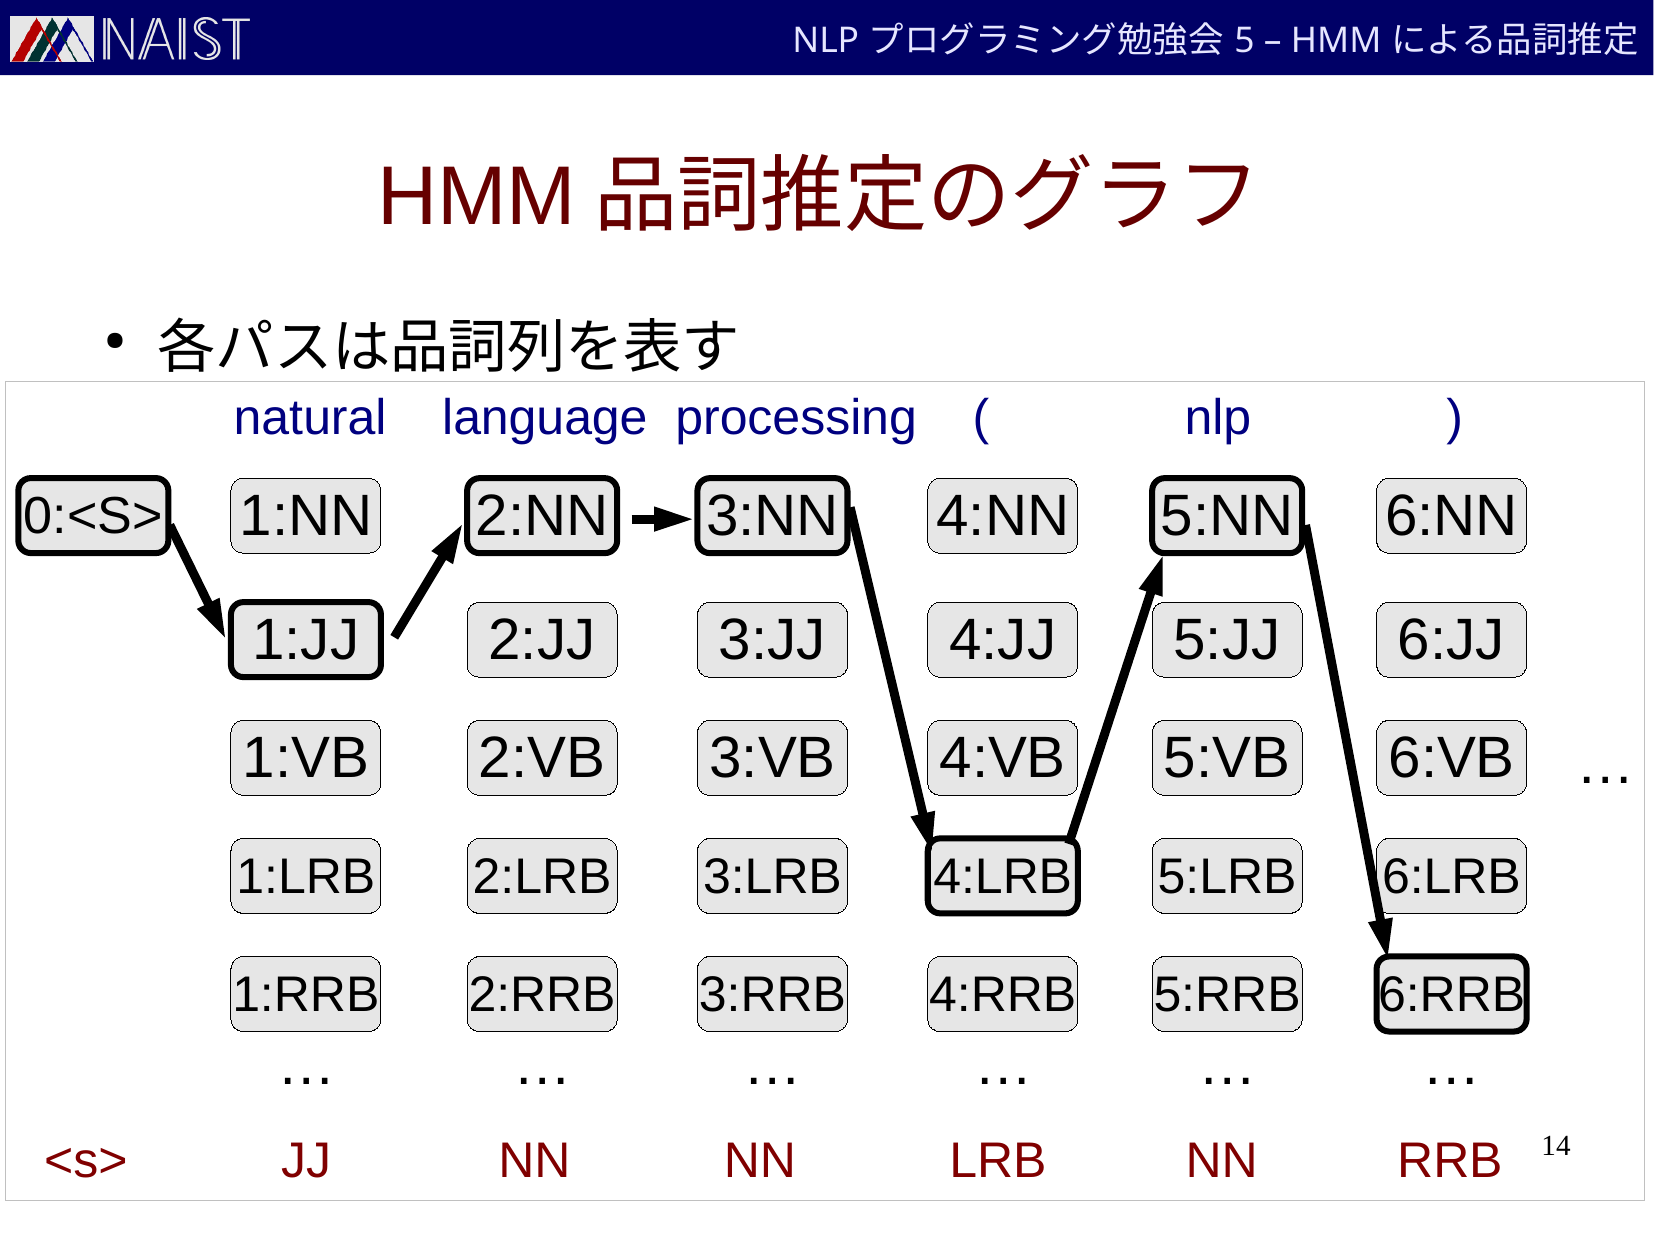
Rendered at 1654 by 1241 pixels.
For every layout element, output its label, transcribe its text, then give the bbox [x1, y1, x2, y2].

text_box … [1561, 723, 1644, 804]
text_box 0:<S> [18, 478, 169, 554]
title HMM品詞推定のグラフ [75, 92, 1564, 285]
text_box 2:RRB [467, 956, 618, 1032]
text_box 1:RRB [230, 956, 381, 1032]
text_box 4:LRB [927, 838, 1078, 914]
text_box <s> JJ NN NN LRB NN RRB [11, 1125, 1576, 1196]
text_box 1:VB [230, 720, 381, 796]
text_box 5:VB [1152, 720, 1303, 796]
picture [10, 16, 94, 62]
text_box 6:LRB [1376, 838, 1527, 914]
text_box 4:RRB [927, 956, 1078, 1032]
text_box 1:LRB [230, 838, 381, 914]
text_box 6:VB [1376, 720, 1527, 796]
text_box 6:RRB [1376, 956, 1527, 1032]
text_box 3:NN [697, 478, 848, 554]
text_box … [1408, 1024, 1497, 1105]
text_box … [729, 1024, 817, 1105]
text_box natural language processing ( nlp ) [201, 382, 1604, 453]
text_box … [1183, 1024, 1272, 1105]
text_box 2:LRB [467, 838, 618, 914]
text_box 3:VB [697, 720, 848, 796]
text_box 3:RRB [697, 956, 848, 1032]
text_box 2:VB [467, 720, 618, 796]
picture [102, 17, 251, 60]
text_box 2:JJ [467, 602, 618, 678]
text_box 4:VB [927, 720, 1078, 796]
text_box 5:JJ [1152, 602, 1303, 678]
text_box 3:LRB [697, 838, 848, 914]
text_box 5:NN [1152, 478, 1303, 554]
list 各パスは品詞列を表す [86, 300, 1576, 363]
text_box … [1645, 723, 1650, 804]
text_box 3:JJ [697, 602, 848, 678]
text_box … [498, 1024, 587, 1105]
text_box 4:JJ [927, 602, 1078, 678]
text_box 5:RRB [1152, 956, 1303, 1032]
text_box 2:NN [467, 478, 618, 554]
text_box 4:NN [927, 478, 1078, 554]
text_box … [959, 1024, 1048, 1105]
text_box 1:JJ [230, 602, 381, 678]
text_box 6:NN [1376, 478, 1527, 554]
text_box … [262, 1024, 351, 1105]
text_box 1:NN [230, 478, 381, 554]
text_box 5:LRB [1152, 838, 1303, 914]
text_box 6:JJ [1376, 602, 1527, 678]
